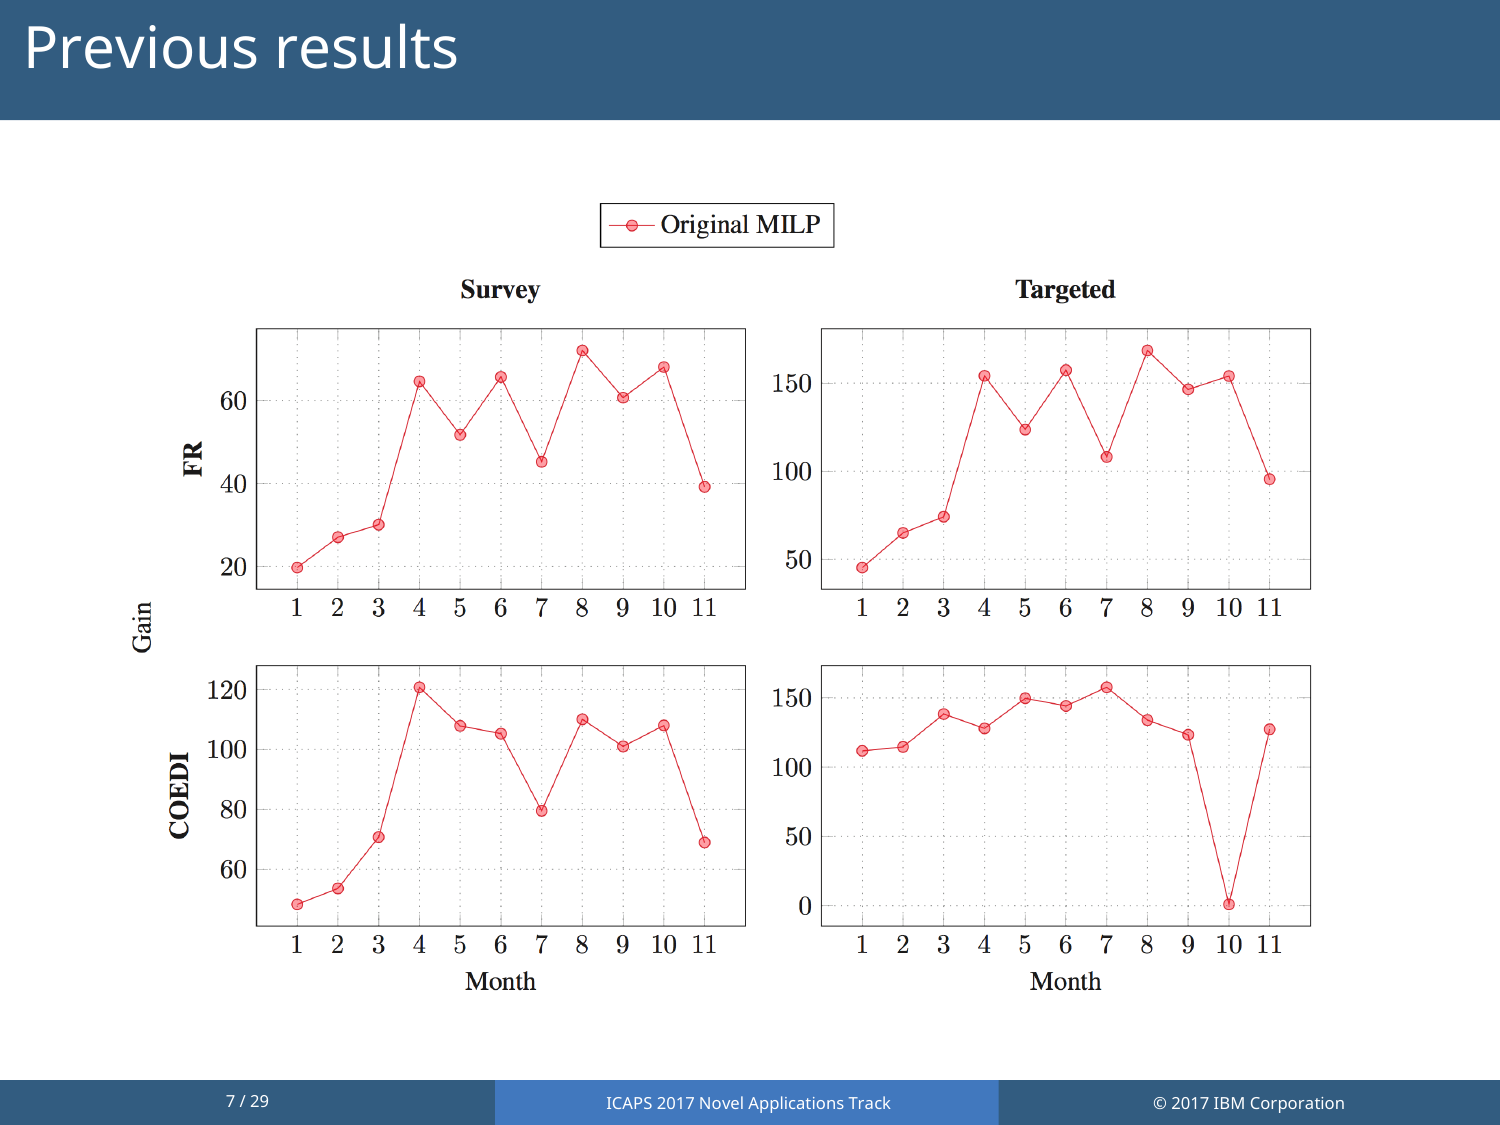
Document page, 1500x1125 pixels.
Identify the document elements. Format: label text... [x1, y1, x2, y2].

title Previous results [0, 0, 1500, 121]
picture [122, 196, 1323, 1002]
